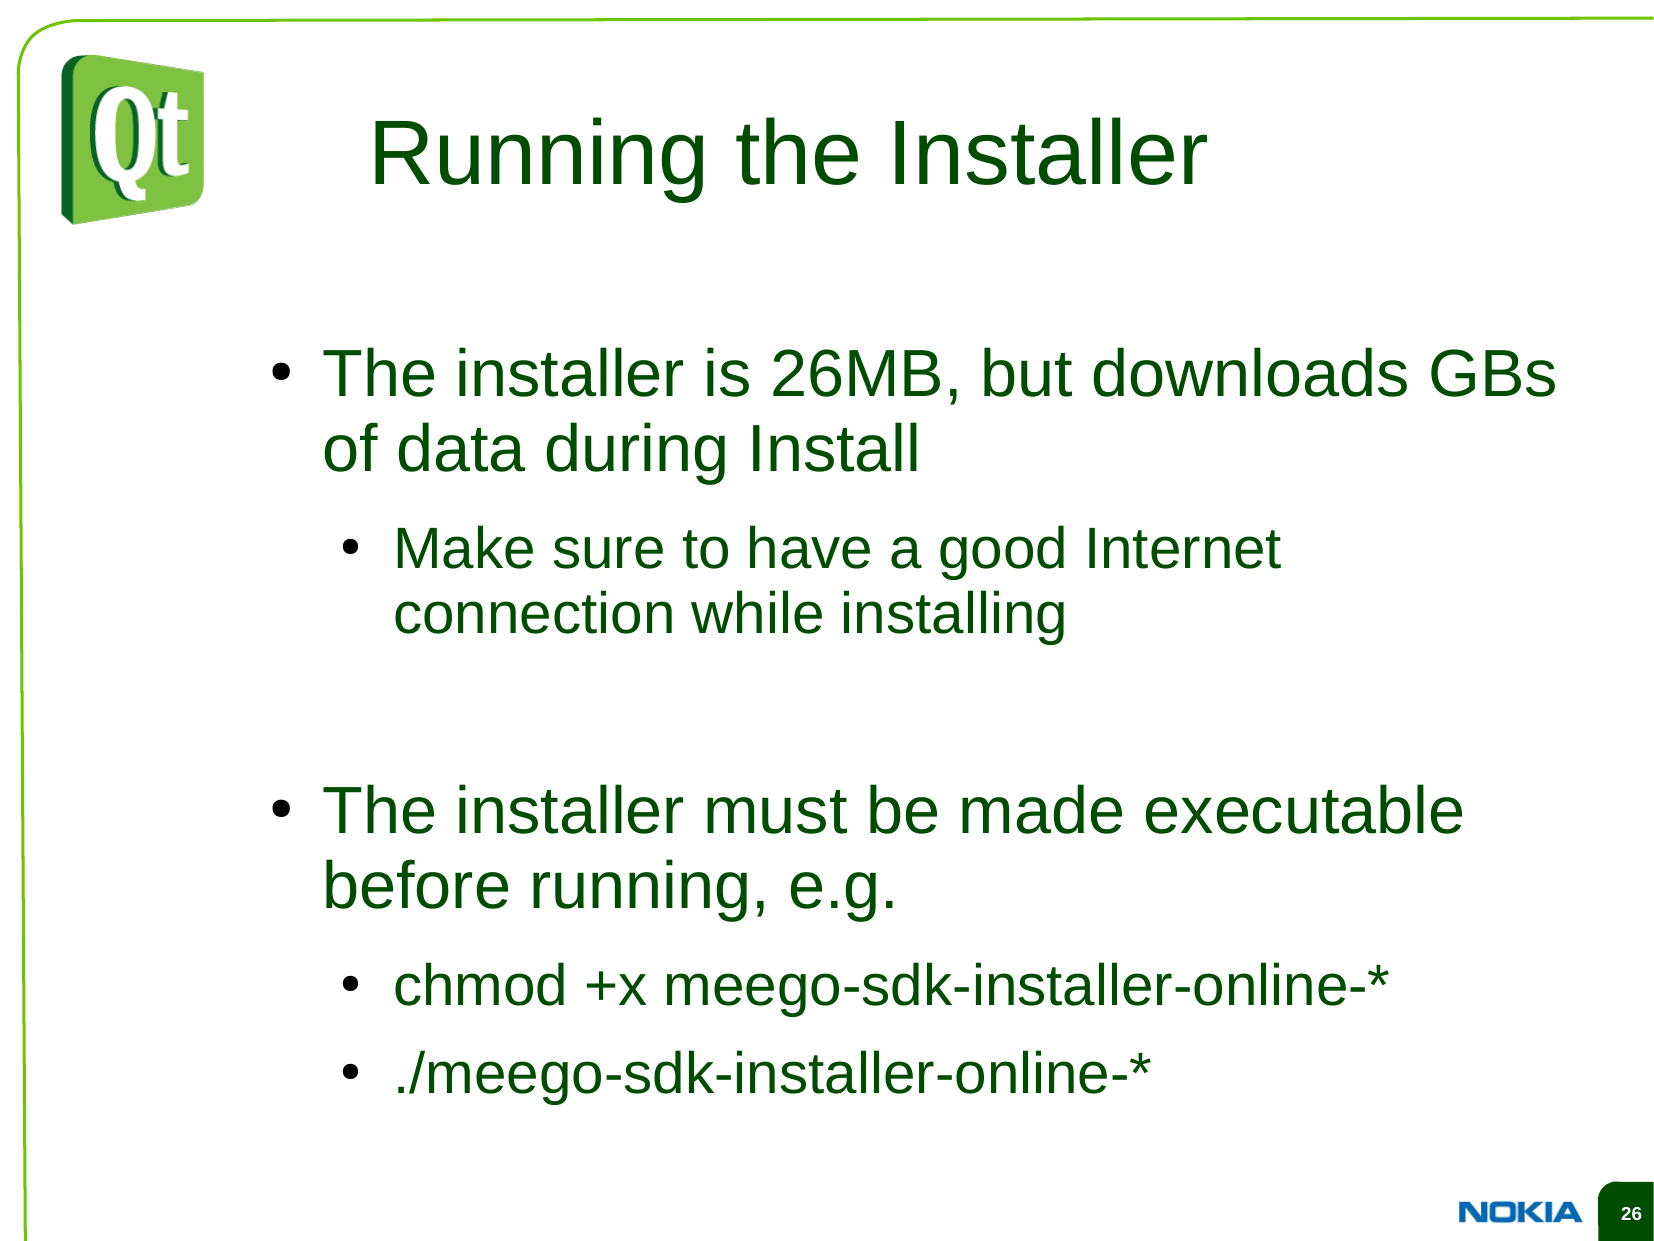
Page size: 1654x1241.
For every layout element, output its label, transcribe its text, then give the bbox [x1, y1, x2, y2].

list The installer is 26MB, but downloads GBs of data during Install Make sure to have a good Internet connection while installing The installer must be made executable before running, e.g. chmod +x meego-sdk-installer-online-* ./meego-sdk-installer-online-* [251, 336, 1571, 1155]
picture [61, 55, 204, 225]
picture [1459, 1201, 1583, 1223]
title Running the Installer [251, 49, 1327, 257]
